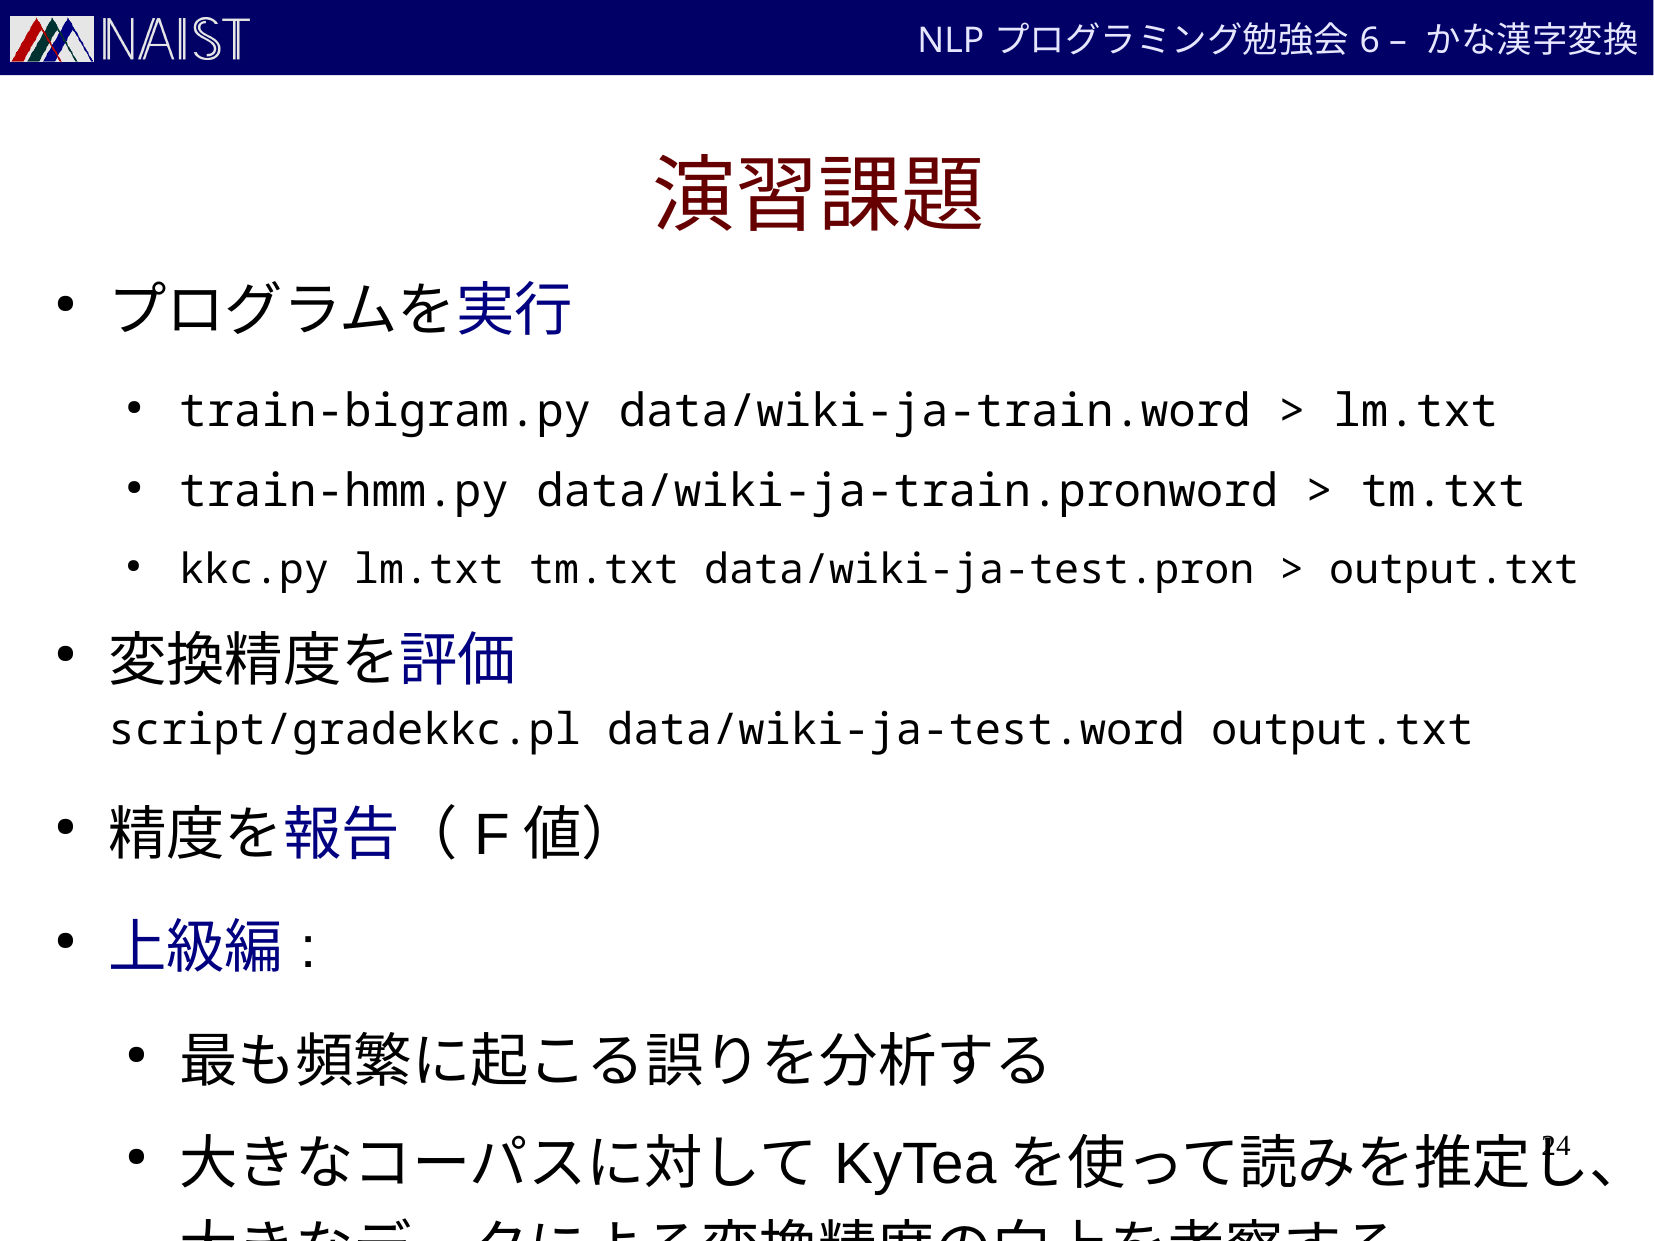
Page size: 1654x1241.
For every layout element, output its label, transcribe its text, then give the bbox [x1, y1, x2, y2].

picture [10, 16, 94, 62]
picture [102, 17, 251, 60]
list プログラムを実行 train-bigram.py data/wiki-ja-train.word > lm.txt train-hmm.py data/wiki-ja-train.pronword > tm.txt kkc.py lm.txt tm.txt data/wiki-ja-test.pron > output.txt 変換精度を評価 script/gradekkc.pl data/wiki-ja-test.word output.txt 精度を報告（F値） 上級編: 最も頻繁に起こる誤りを分析する 大きなコーパスに対してKyTeaを使って読みを推定し、大きなデータによる変換精度の向上を考察する [37, 263, 1654, 1106]
title 演習課題 [75, 92, 1564, 263]
